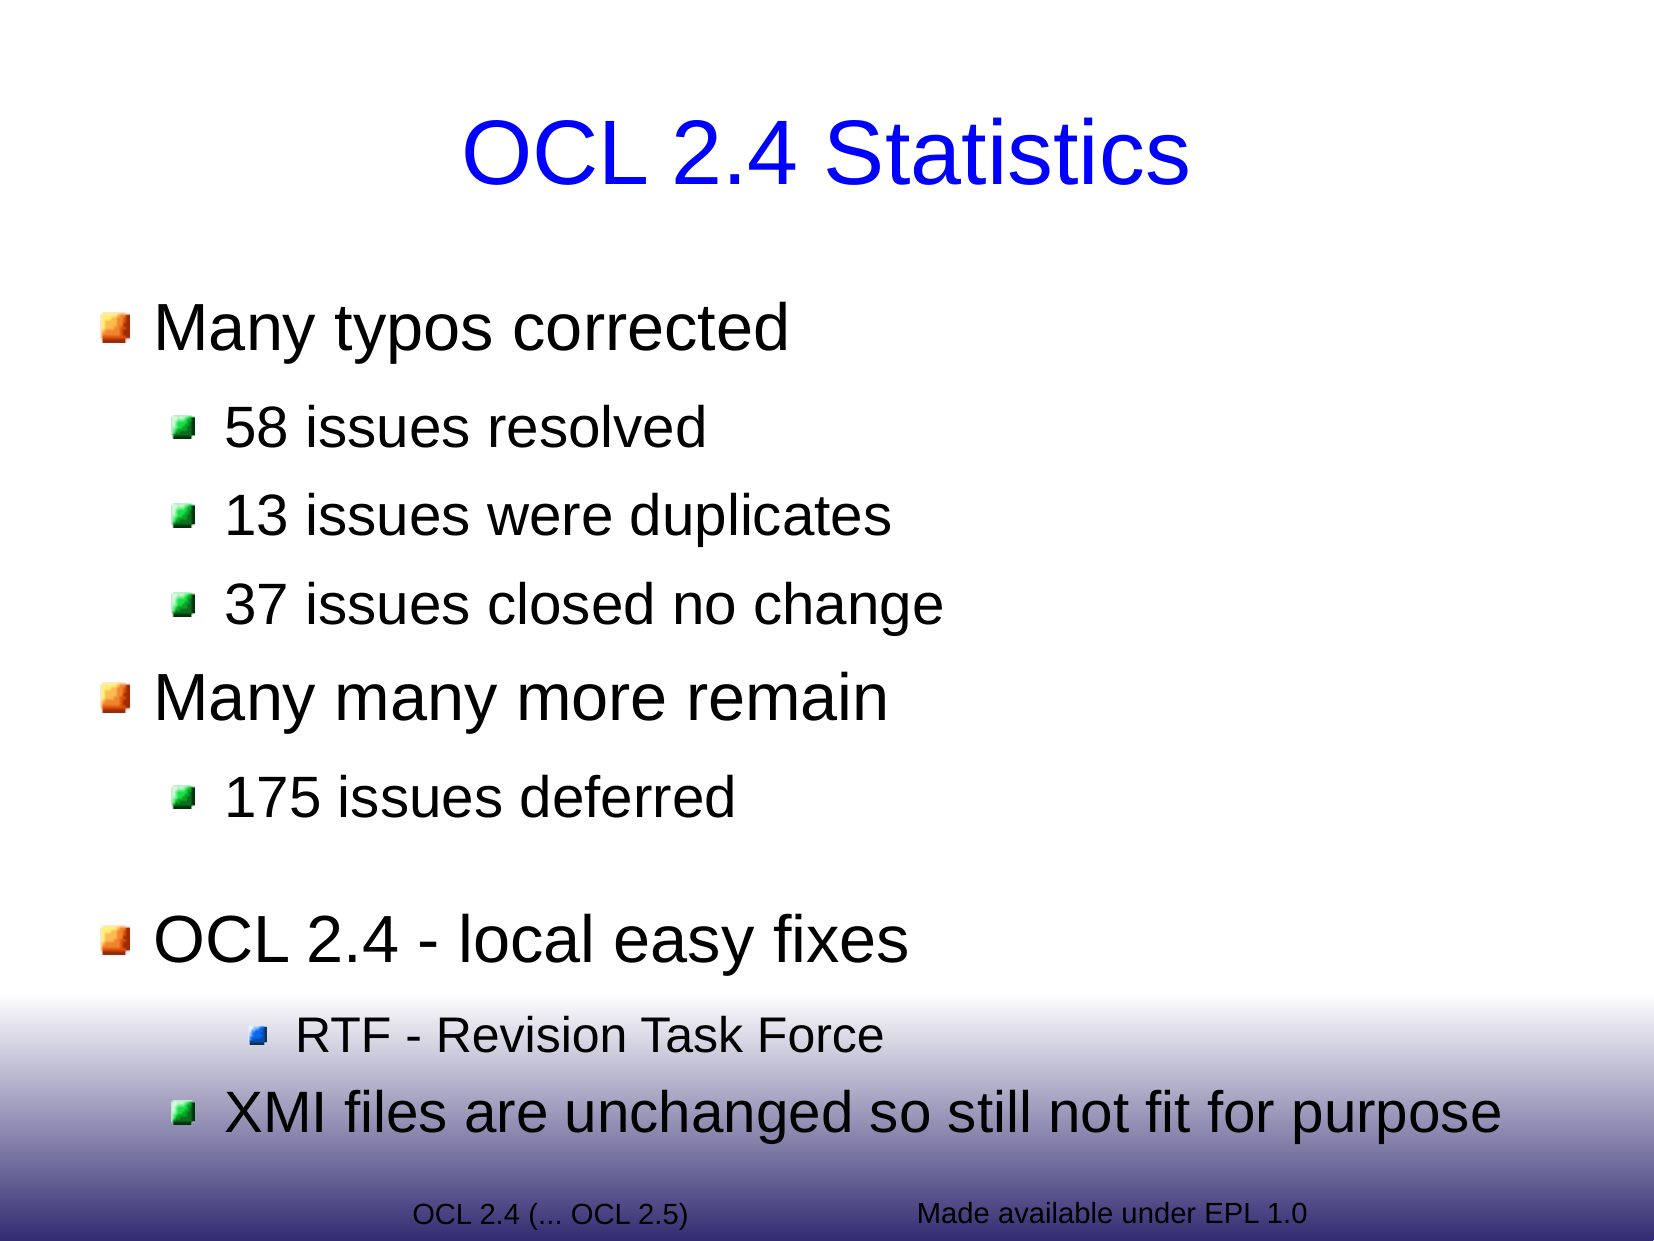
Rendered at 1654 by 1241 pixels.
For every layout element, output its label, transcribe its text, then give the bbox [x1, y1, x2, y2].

list Many typos corrected 58 issues resolved 13 issues were duplicates 37 issues closed no change Many many more remain 175 issues deferred OCL 2.4 - local easy fixes RTF - Revision Task Force XMI files are unchanged so still not fit for purpose [82, 290, 1571, 1145]
title OCL 2.4 Statistics [82, 49, 1571, 257]
